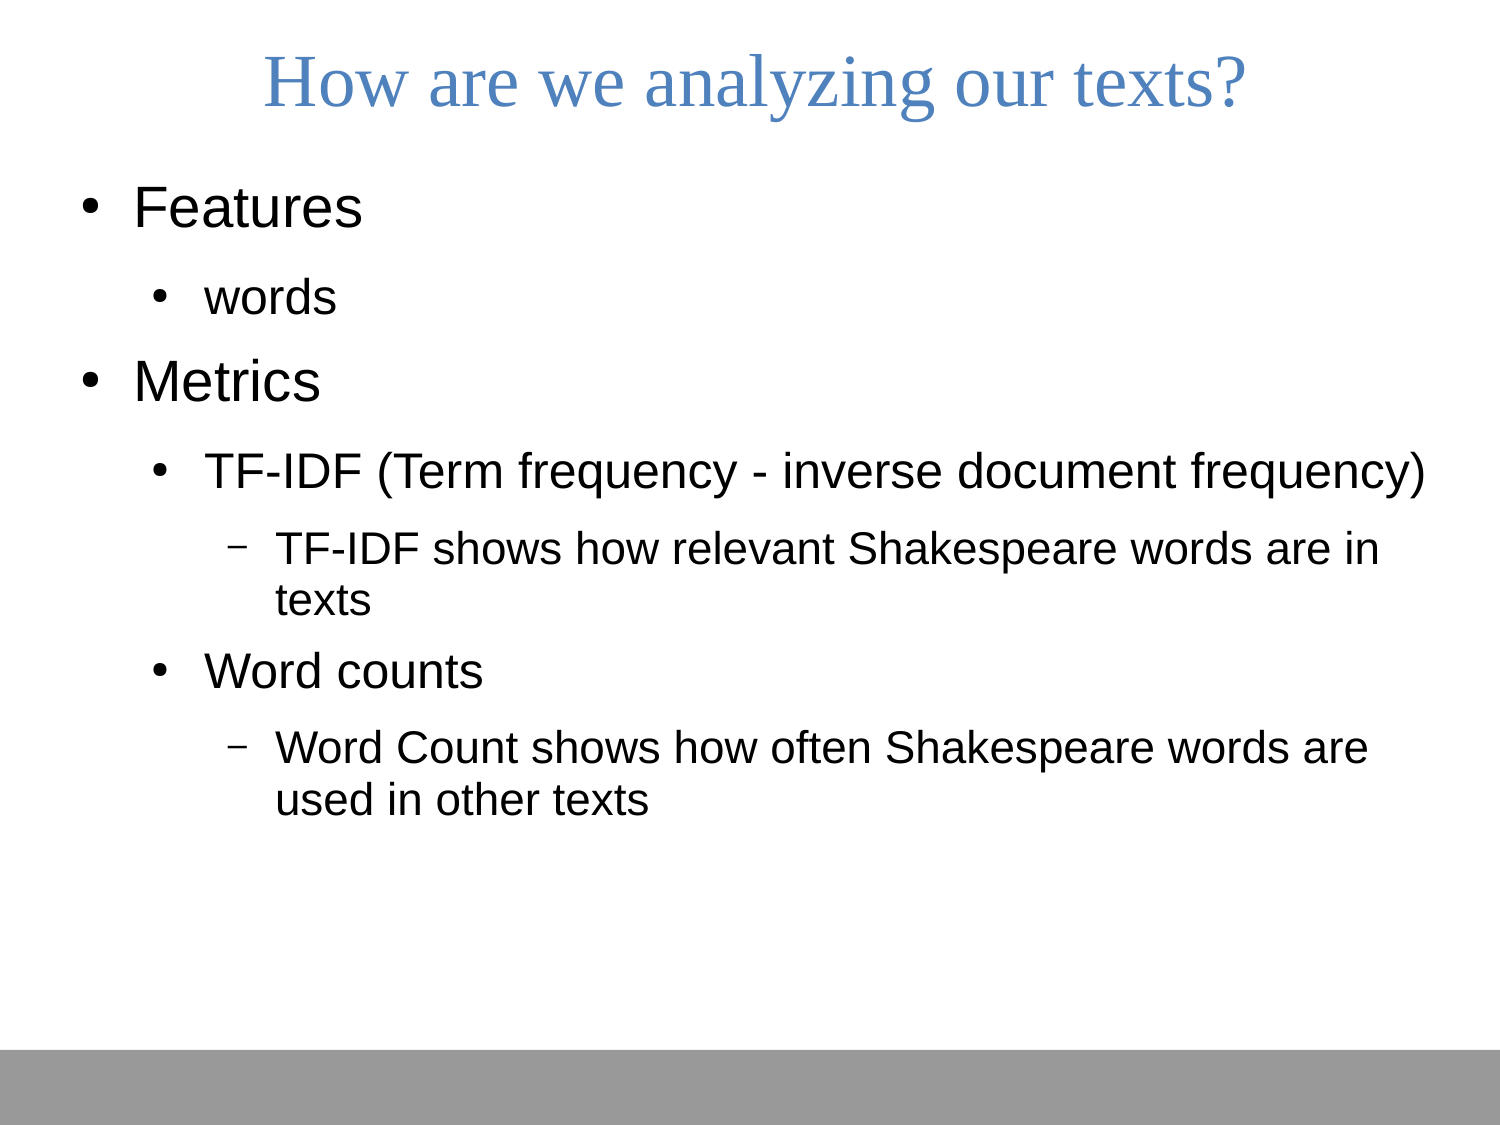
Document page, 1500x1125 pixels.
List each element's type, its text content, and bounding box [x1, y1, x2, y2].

title How are we analyzing our texts? [62, 12, 1450, 150]
list Features words Metrics TF-IDF (Term frequency - inverse document frequency) TF-IDF shows how relevant Shakespeare words are in texts Word counts Word Count shows how often Shakespeare words are used in other texts [62, 174, 1450, 1025]
